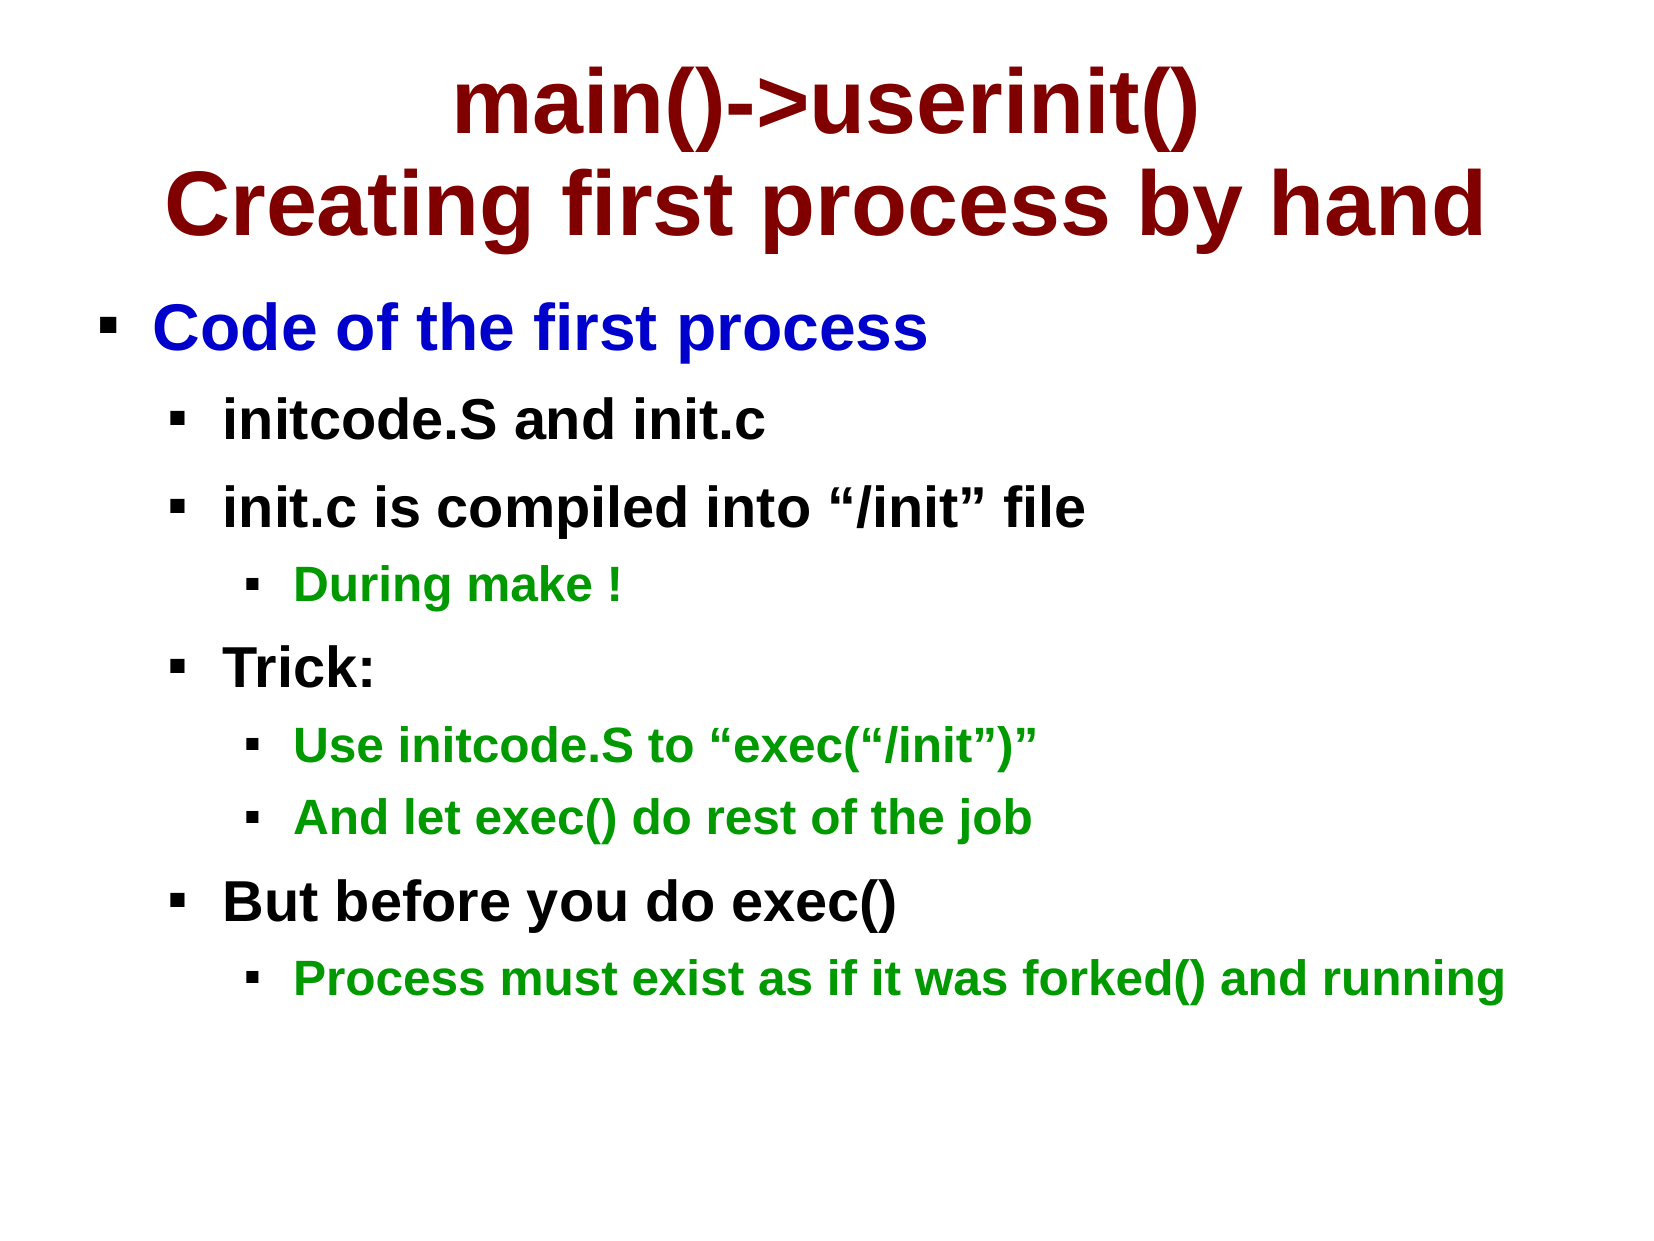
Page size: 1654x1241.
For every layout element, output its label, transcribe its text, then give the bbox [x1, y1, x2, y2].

title main()->userinit() Creating first process by hand [82, 49, 1571, 257]
list Code of the first process initcode.S and init.c init.c is compiled into “/init” file During make ! Trick: Use initcode.S to “exec(“/init”)” And let exec() do rest of the job But before you do exec() Process must exist as if it was forked() and running [82, 290, 1571, 1010]
